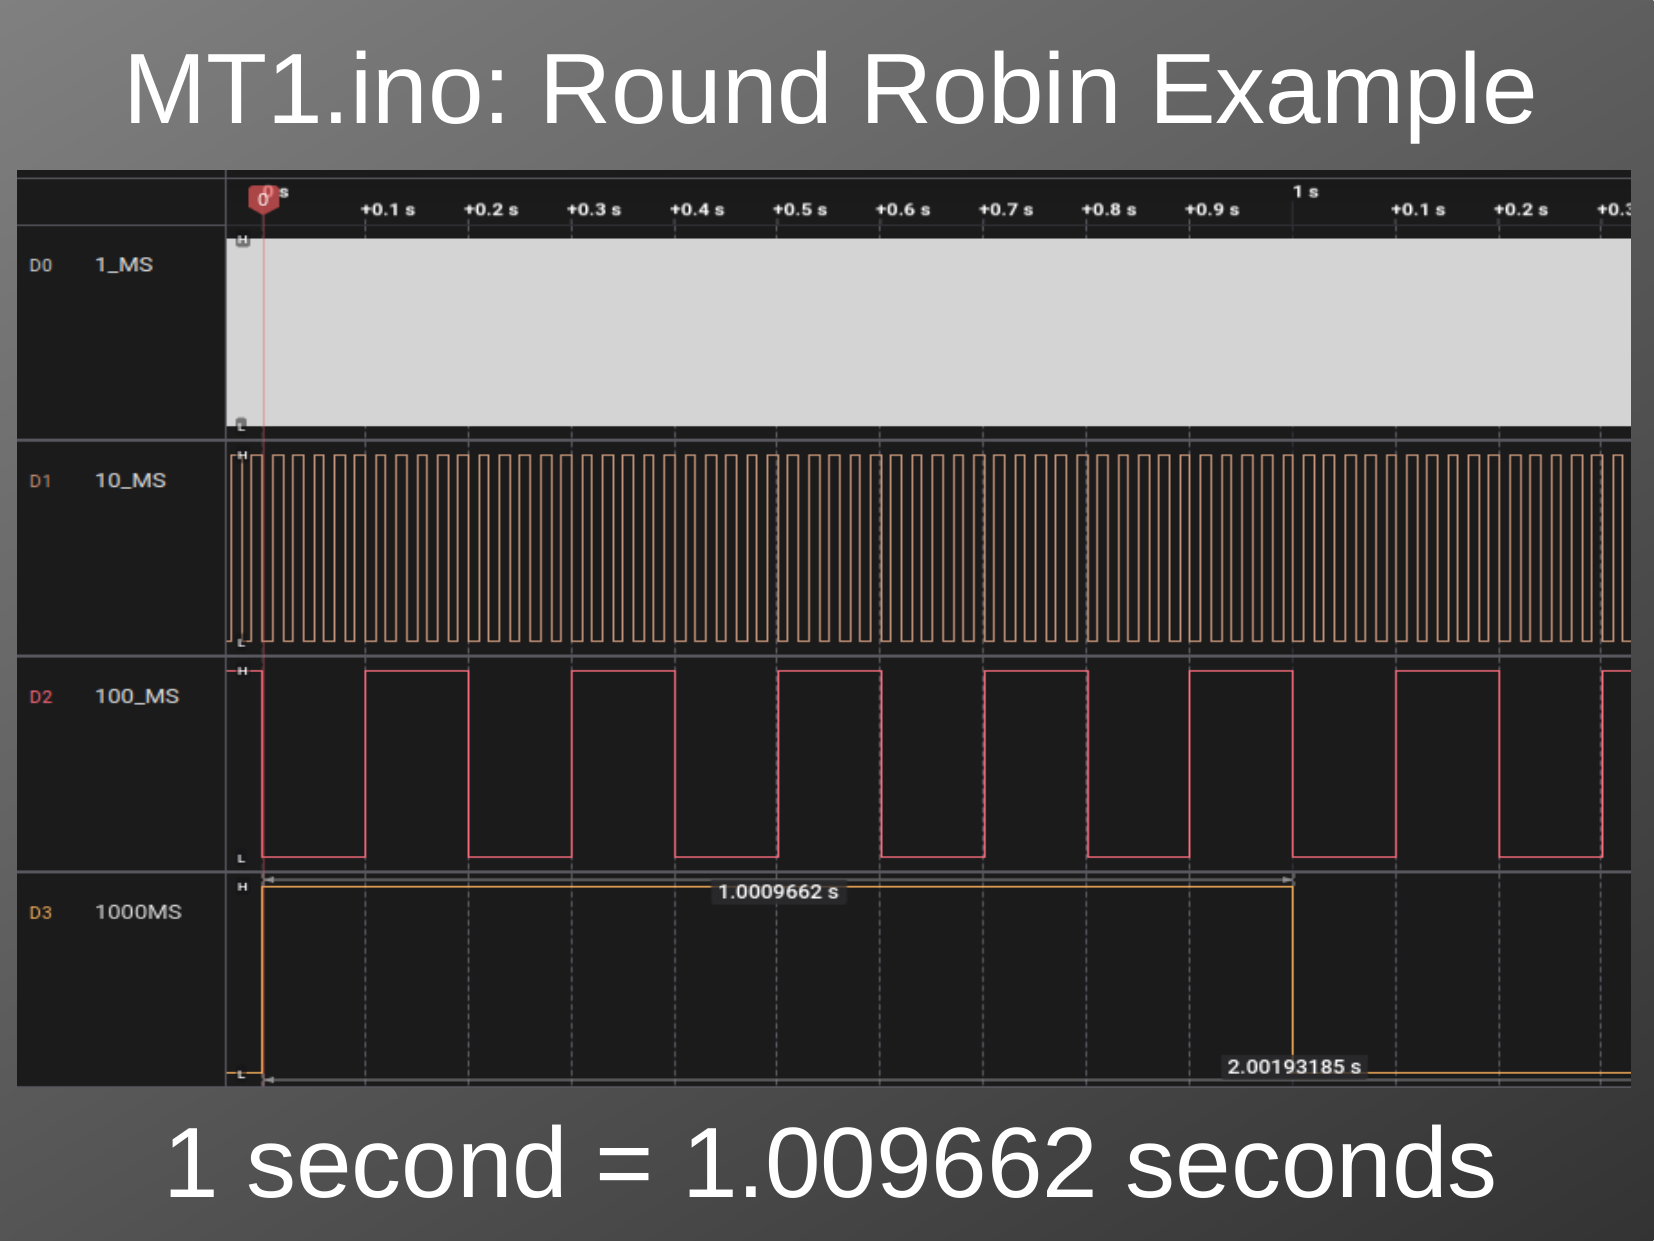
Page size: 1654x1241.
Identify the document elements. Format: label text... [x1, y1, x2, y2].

title 1 second = 1.009662 seconds [86, 1105, 1576, 1221]
title MT1.ino: Round Robin Example [86, 27, 1576, 151]
picture [17, 170, 1631, 1088]
